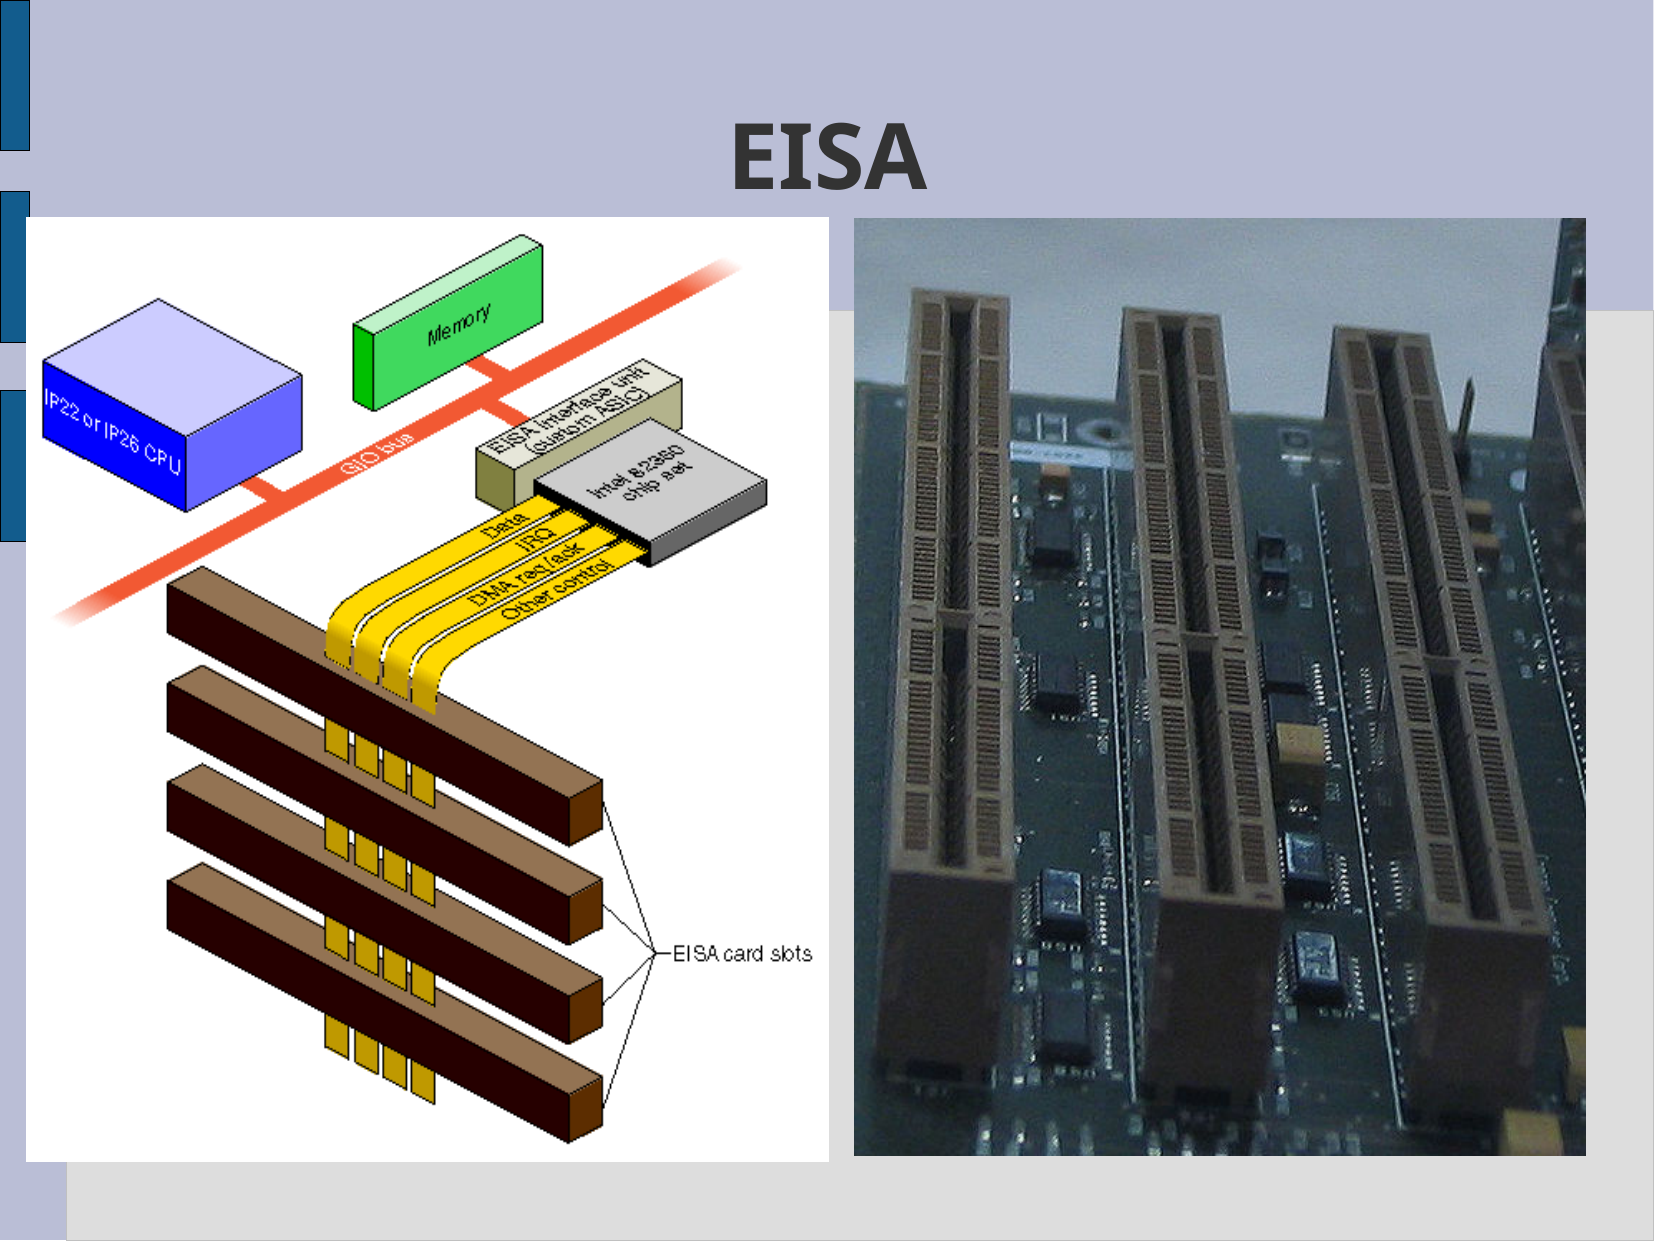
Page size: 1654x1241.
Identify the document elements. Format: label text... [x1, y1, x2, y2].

picture [26, 217, 829, 1162]
picture [854, 218, 1586, 1156]
title EISA [121, 91, 1534, 299]
